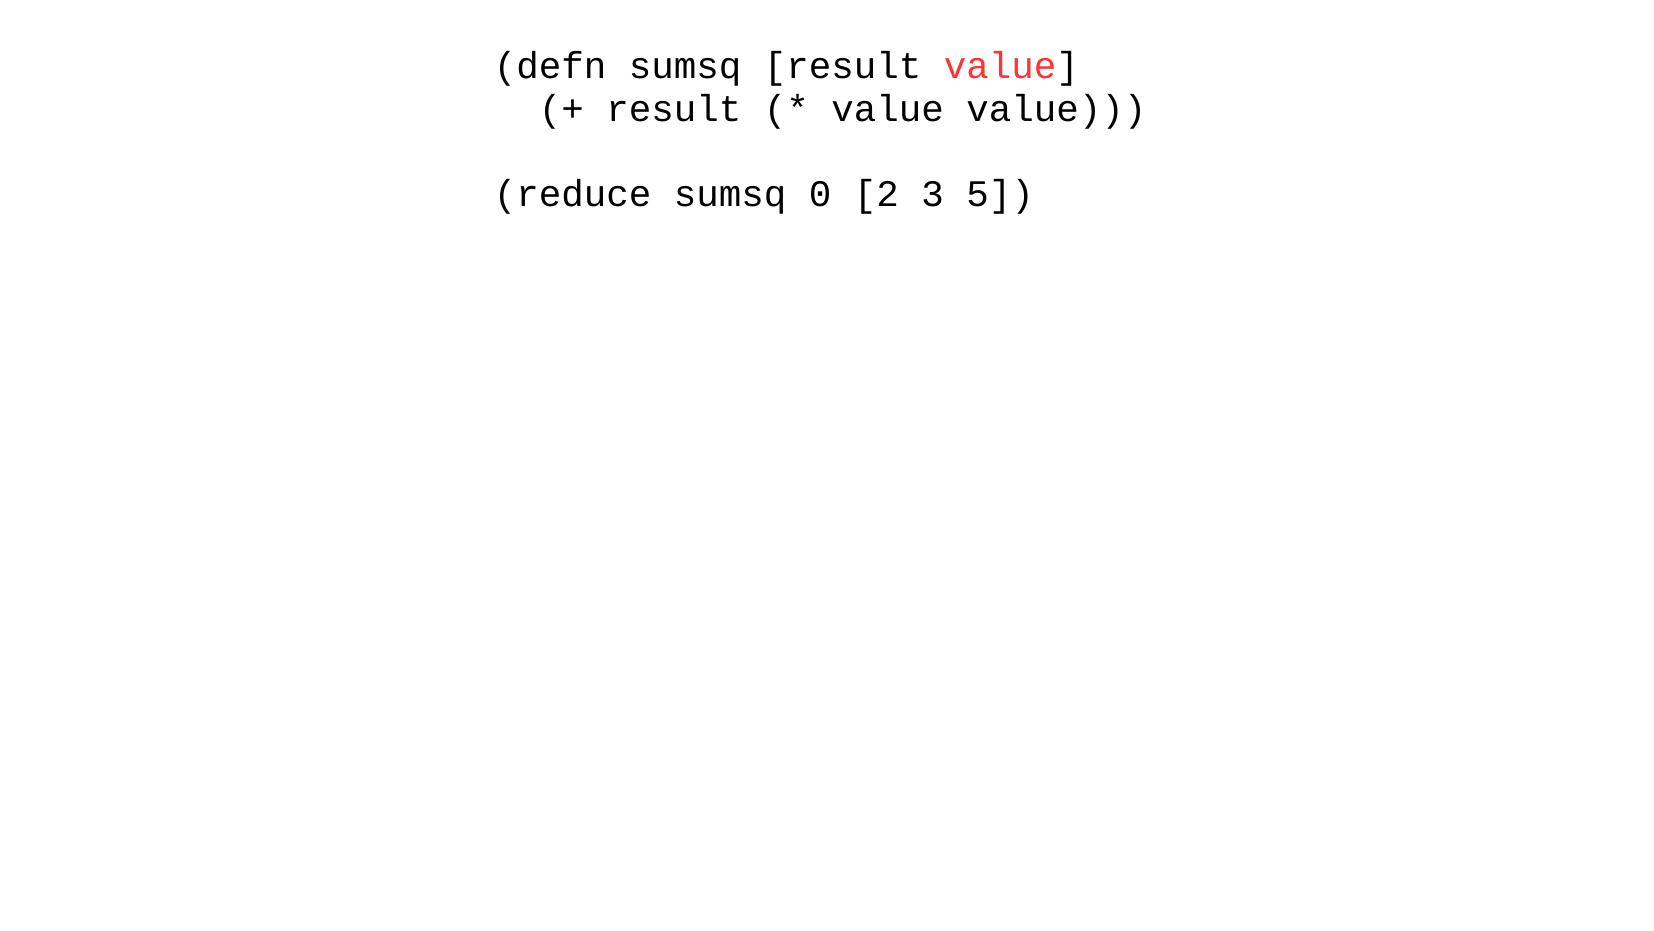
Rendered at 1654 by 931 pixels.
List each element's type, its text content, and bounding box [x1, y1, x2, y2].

text_box (defn sumsq [result value] (+ result (* value value))) (reduce sumsq 0 [2 3 5]) [478, 40, 1175, 226]
